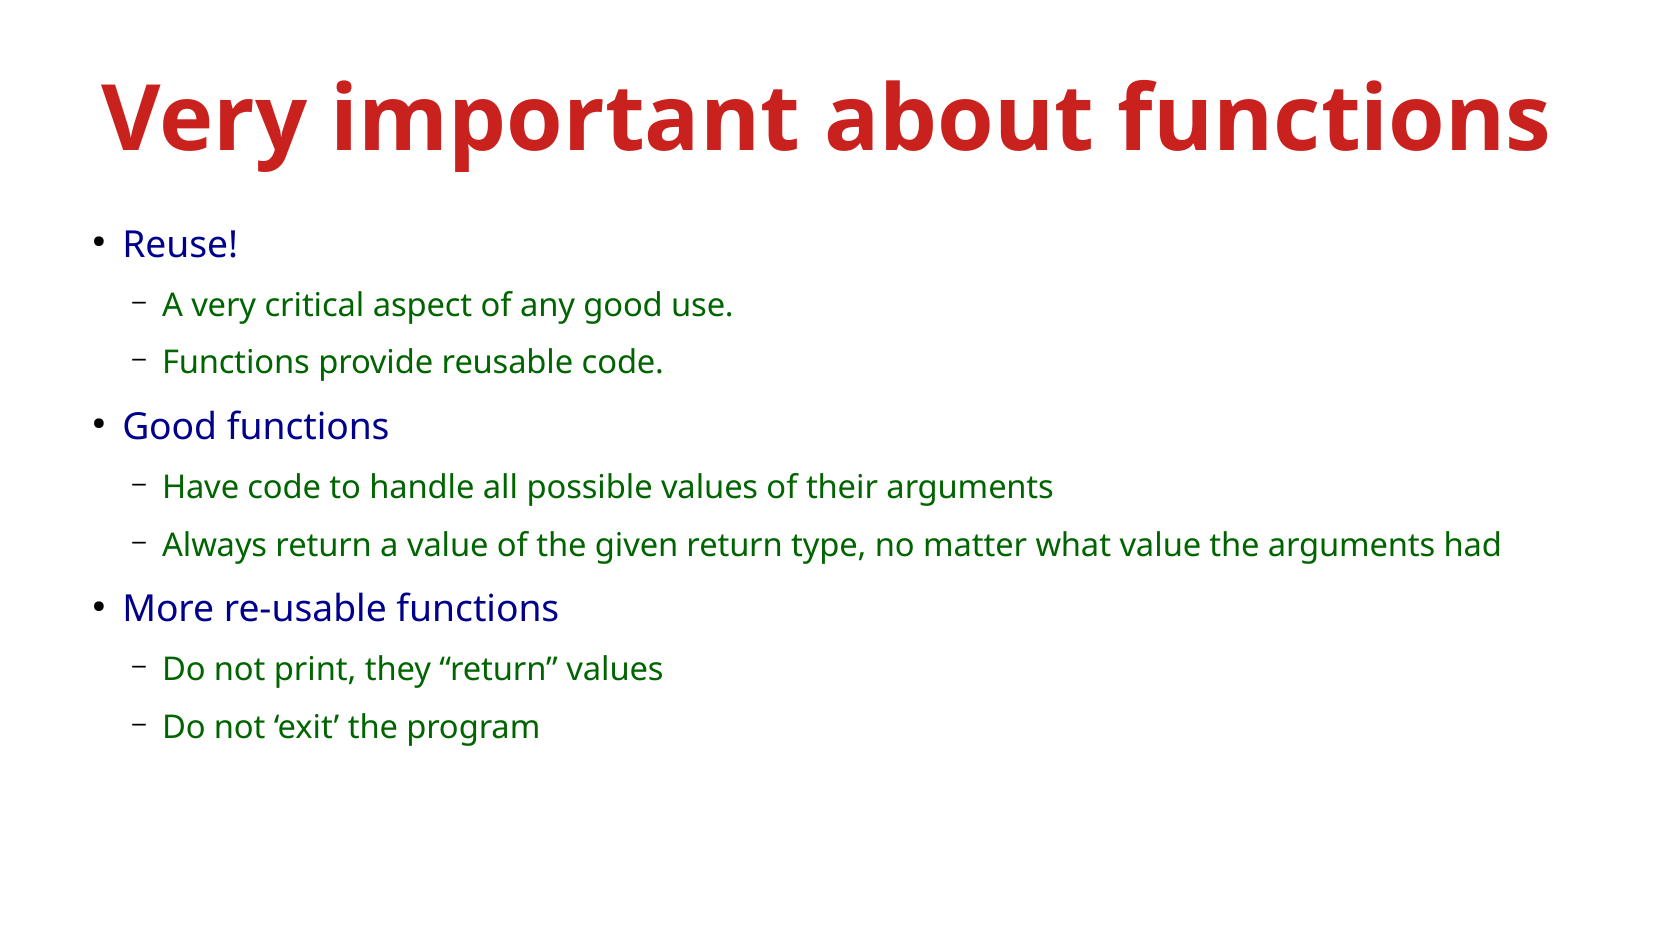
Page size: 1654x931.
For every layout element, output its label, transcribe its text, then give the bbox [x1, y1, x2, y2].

list Reuse! A very critical aspect of any good use. Functions provide reusable code. Good functions Have code to handle all possible values of their arguments Always return a value of the given return type, no matter what value the arguments had More re-usable functions Do not print, they “return” values Do not ‘exit’ the program [82, 217, 1571, 758]
title Very important about functions [82, 37, 1571, 193]
